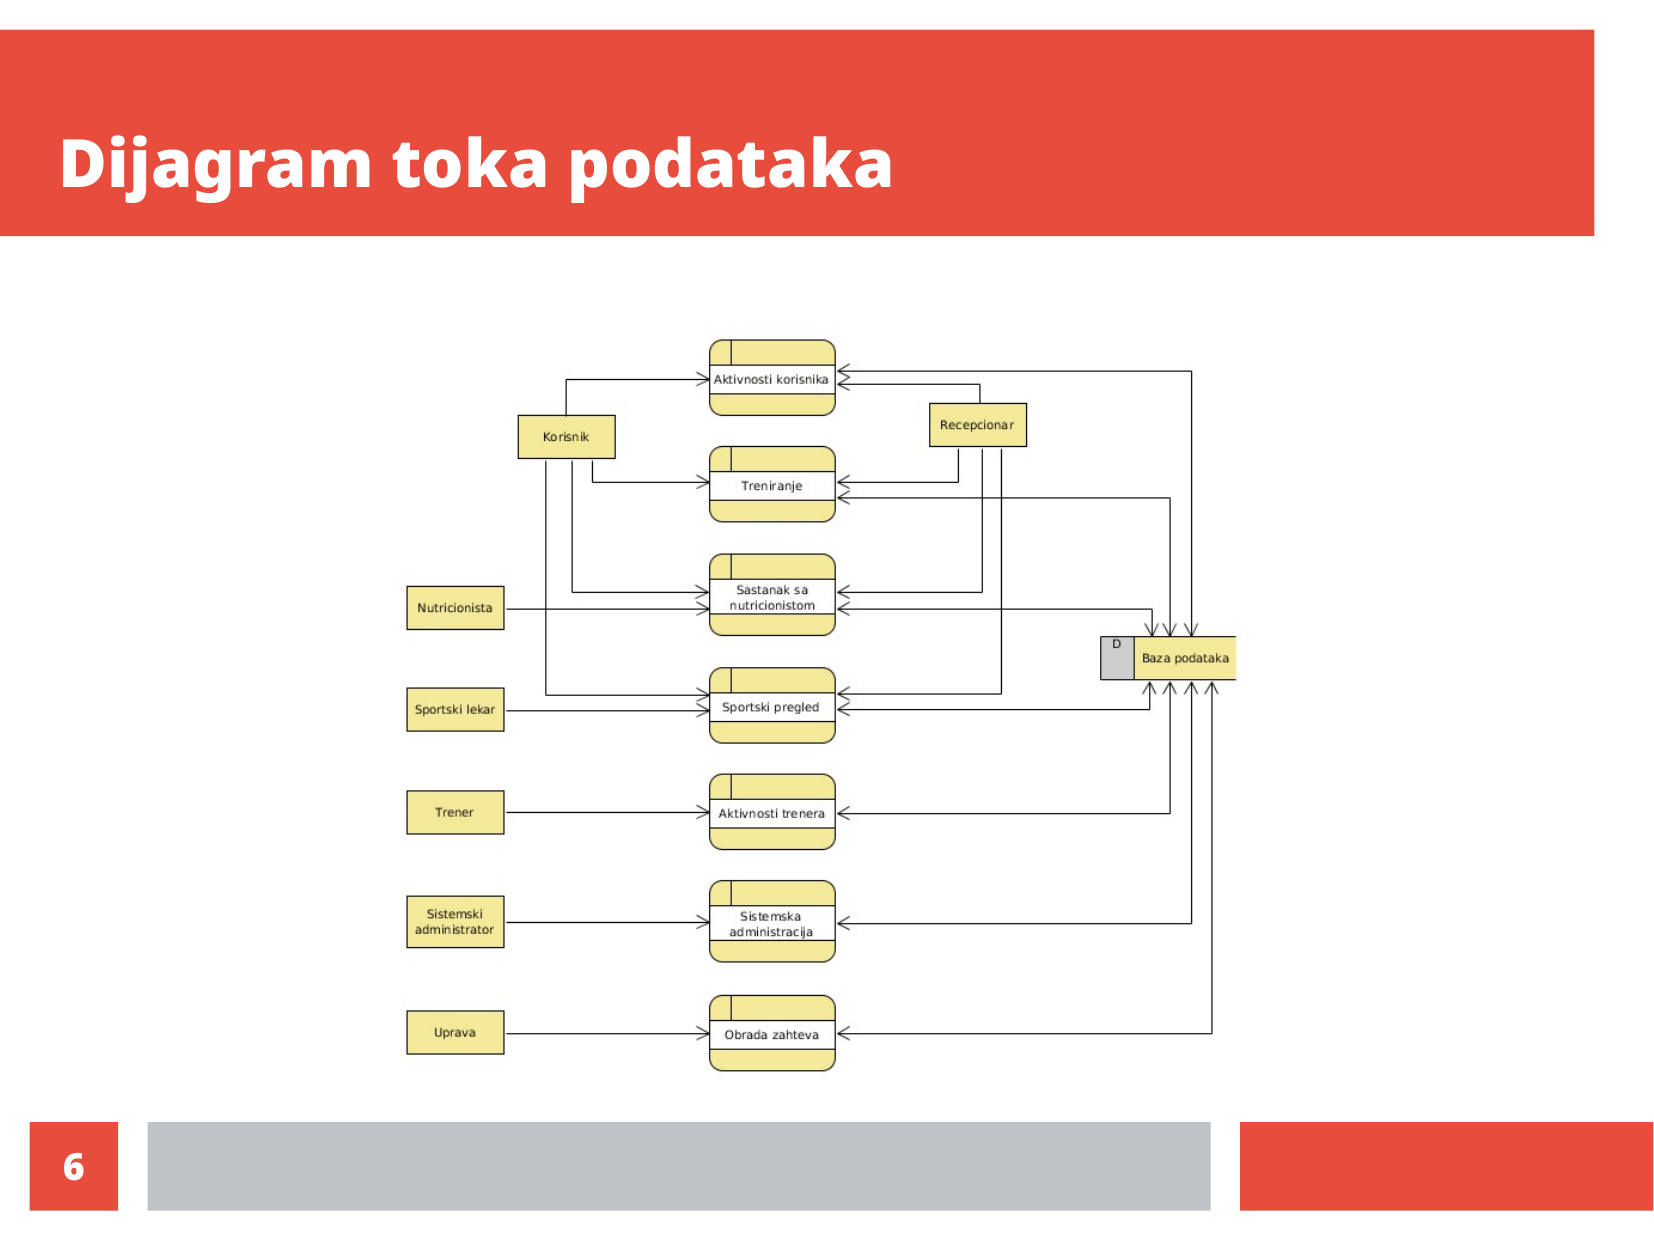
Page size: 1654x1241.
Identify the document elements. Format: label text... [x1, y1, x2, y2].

title Dijagram toka podataka [59, 59, 1595, 207]
picture [342, 324, 1282, 1093]
